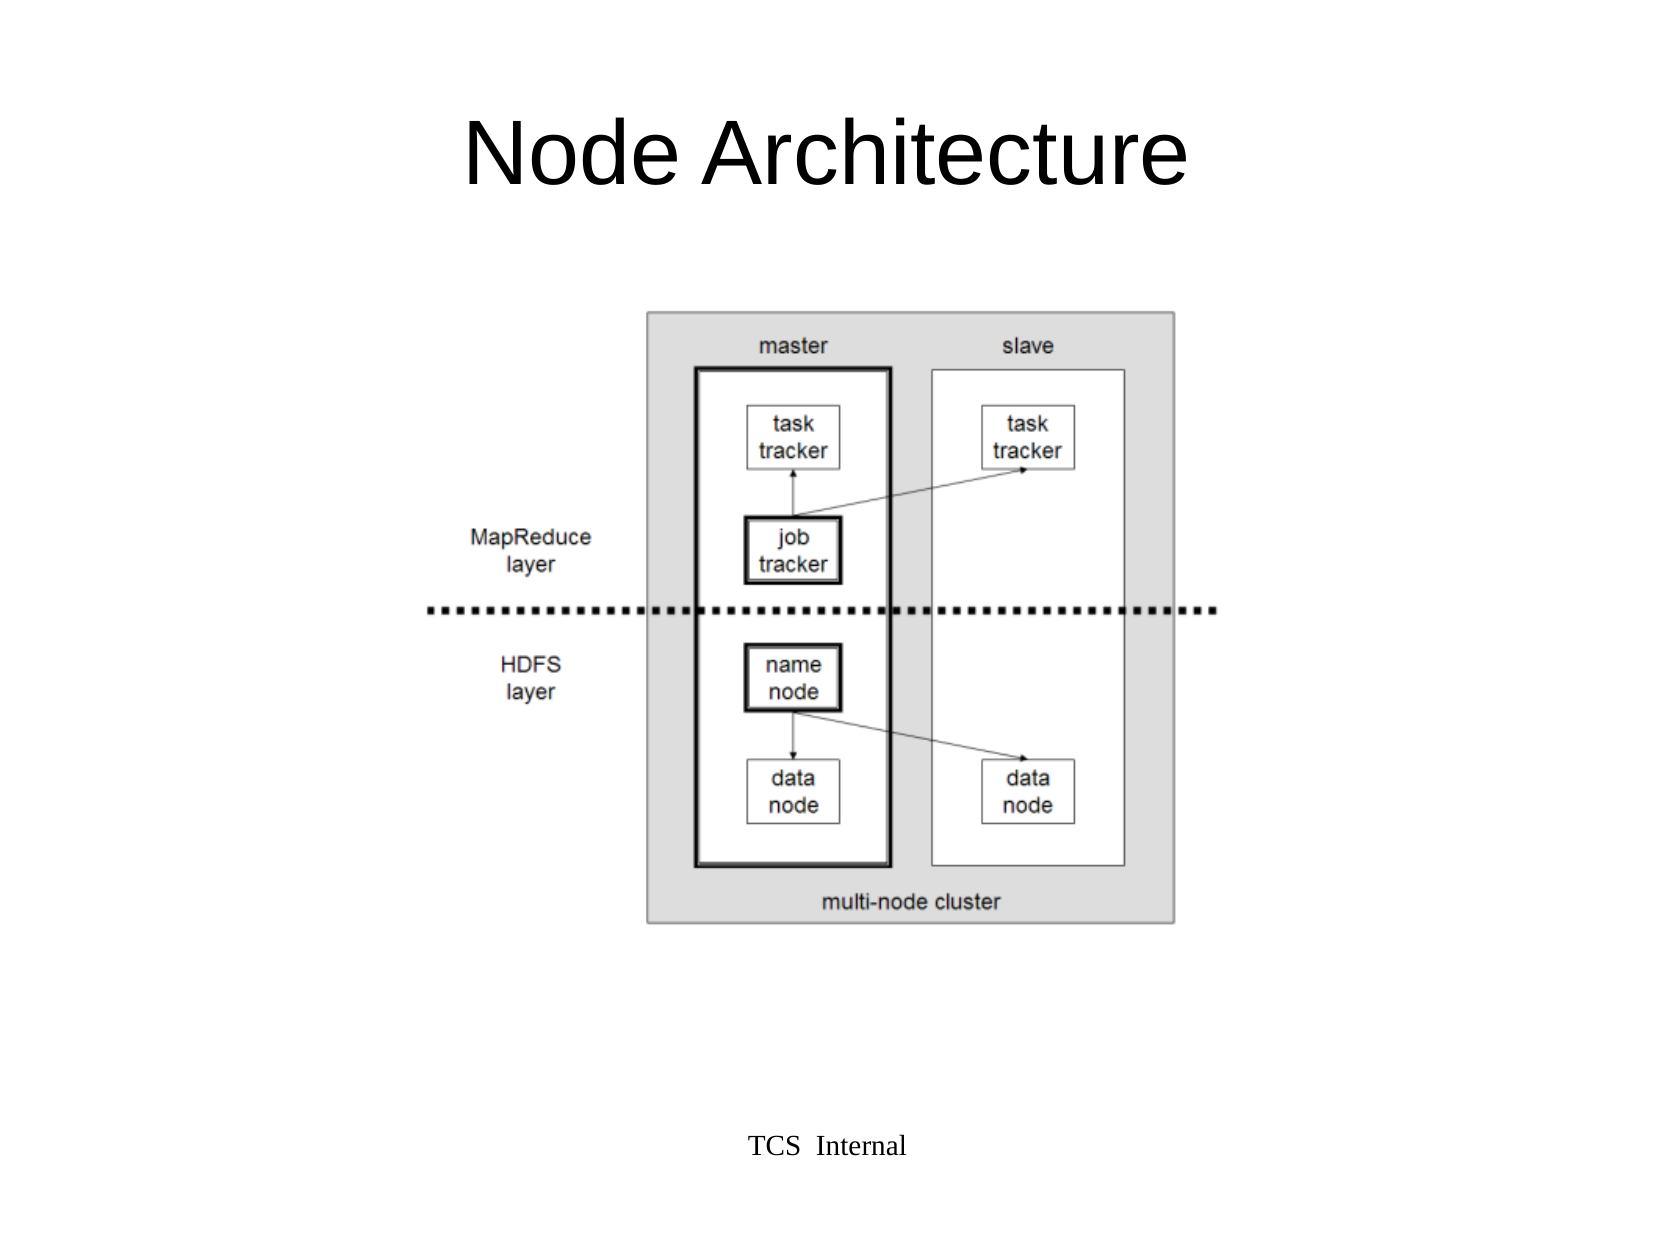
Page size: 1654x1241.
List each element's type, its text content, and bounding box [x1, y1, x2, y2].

picture [418, 302, 1232, 934]
title Node Architecture [82, 49, 1571, 257]
